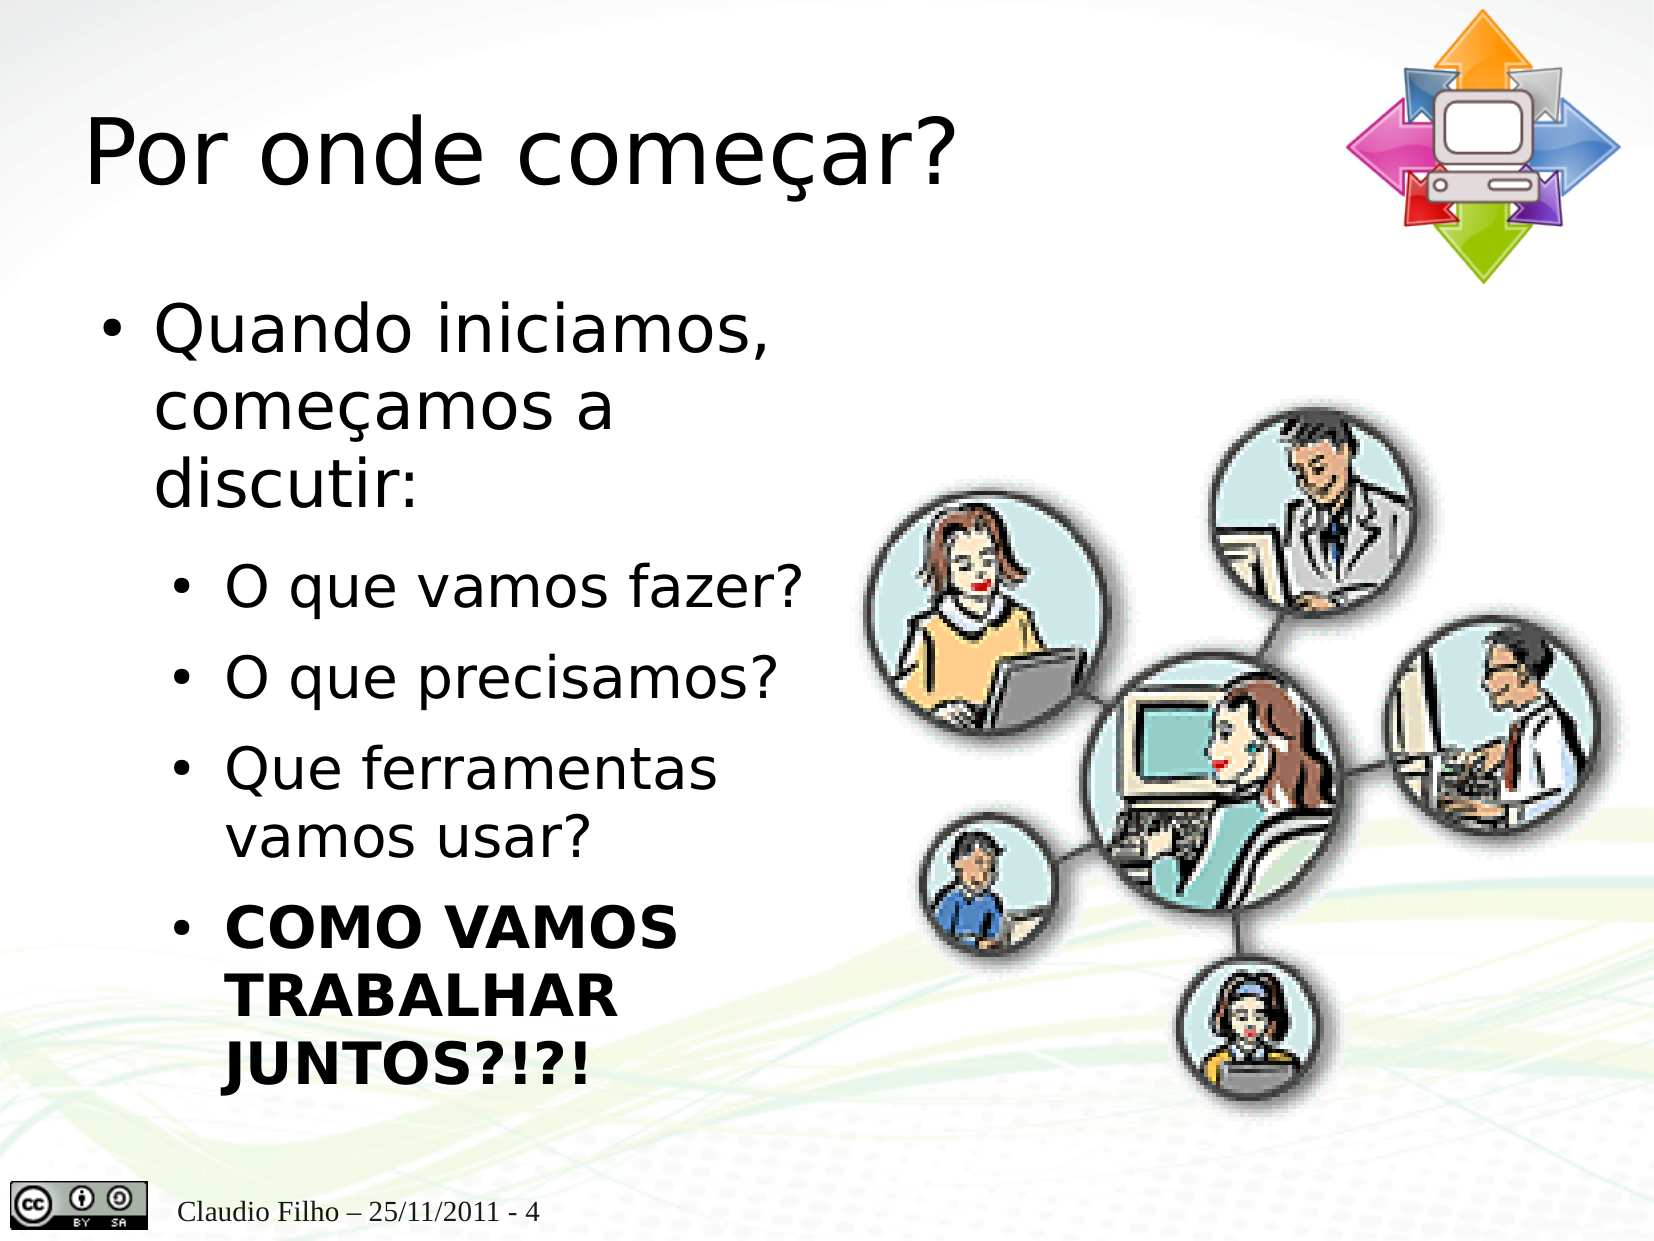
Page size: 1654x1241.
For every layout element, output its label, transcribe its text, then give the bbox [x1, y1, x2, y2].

picture [10, 1181, 148, 1230]
title Por onde começar? [82, 49, 1300, 257]
list Quando iniciamos, começamos a discutir: O que vamos fazer? O que precisamos? Que ferramentas vamos usar? COMO VAMOS TRABALHAR JUNTOS?!?! [82, 290, 809, 1109]
picture [851, 391, 1630, 1126]
picture [0, 0, 1654, 325]
